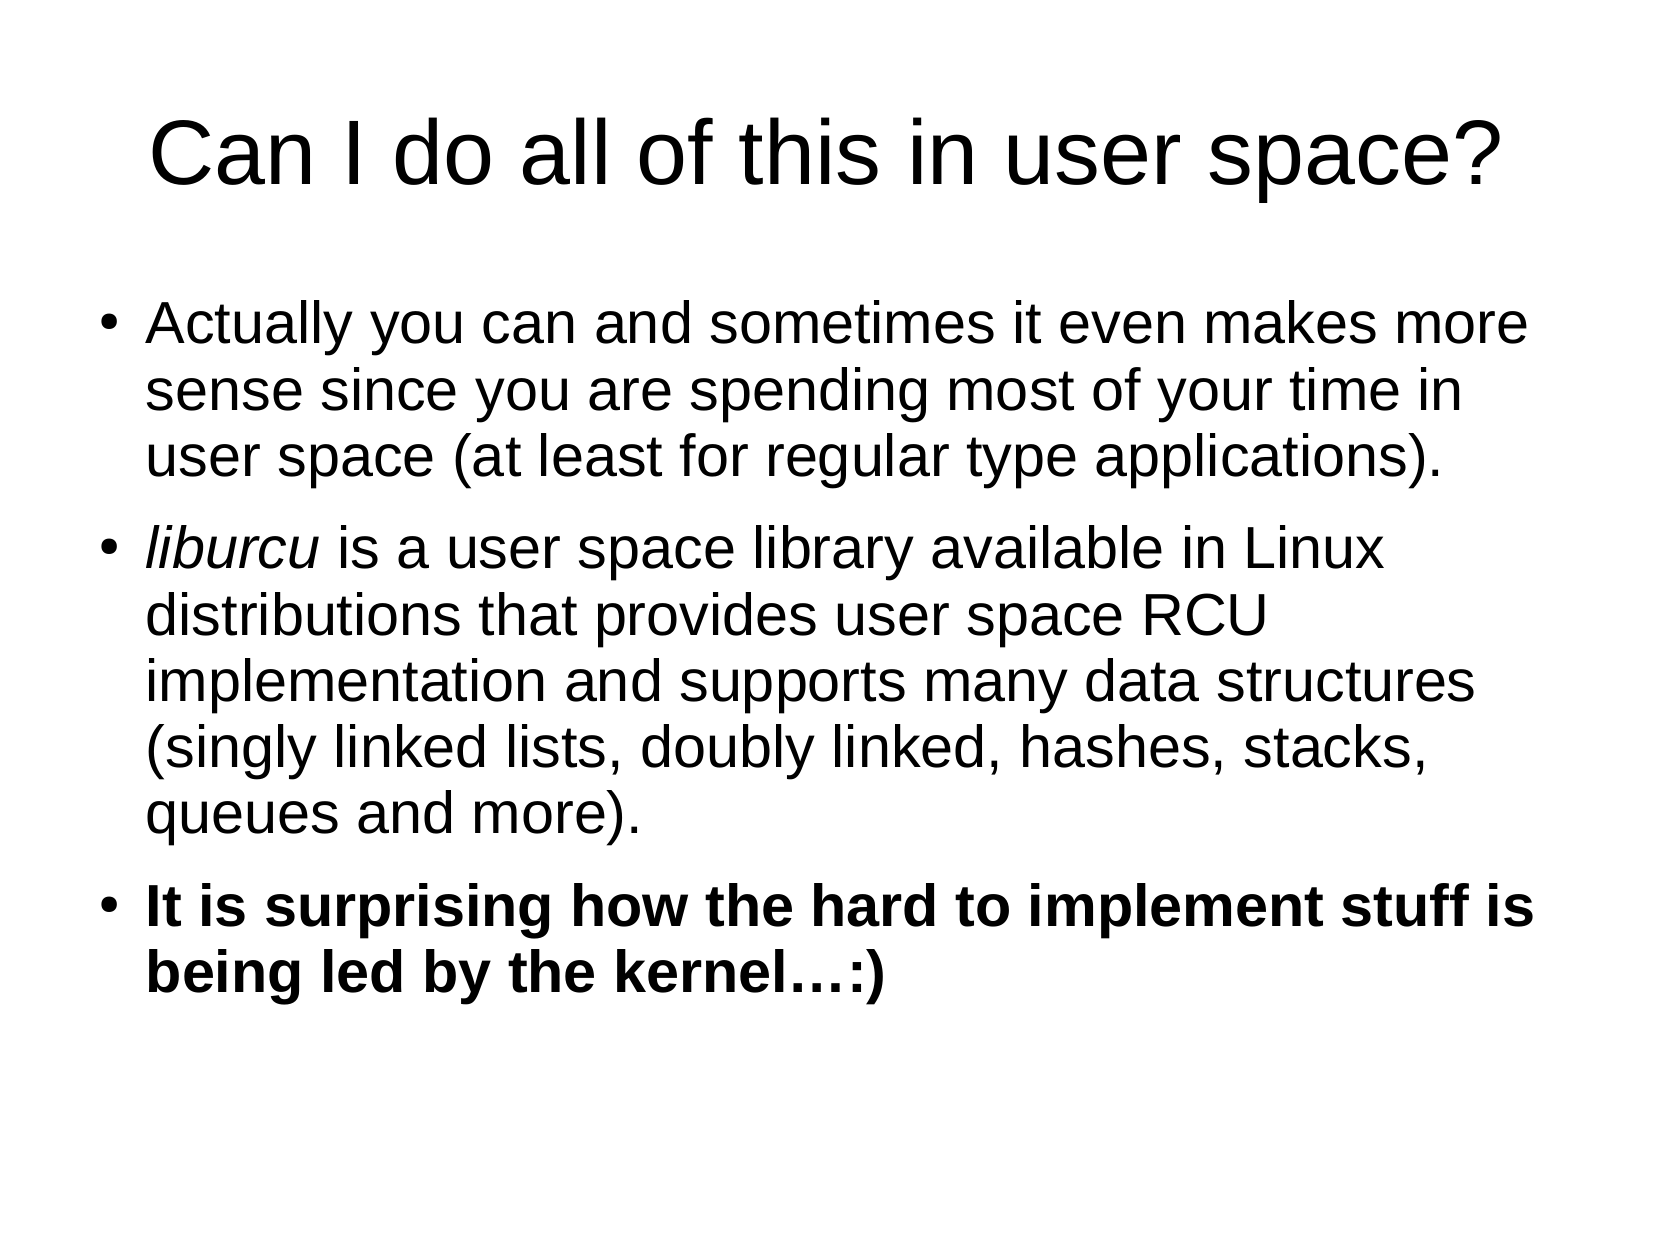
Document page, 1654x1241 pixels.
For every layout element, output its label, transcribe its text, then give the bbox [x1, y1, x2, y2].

title Can I do all of this in user space? [82, 49, 1571, 257]
list Actually you can and sometimes it even makes more sense since you are spending most of your time in user space (at least for regular type applications). liburcu is a user space library available in Linux distributions that provides user space RCU implementation and supports many data structures (singly linked lists, doubly linked, hashes, stacks, queues and more). It is surprising how the hard to implement stuff is being led by the kernel…:) [82, 290, 1571, 1010]
